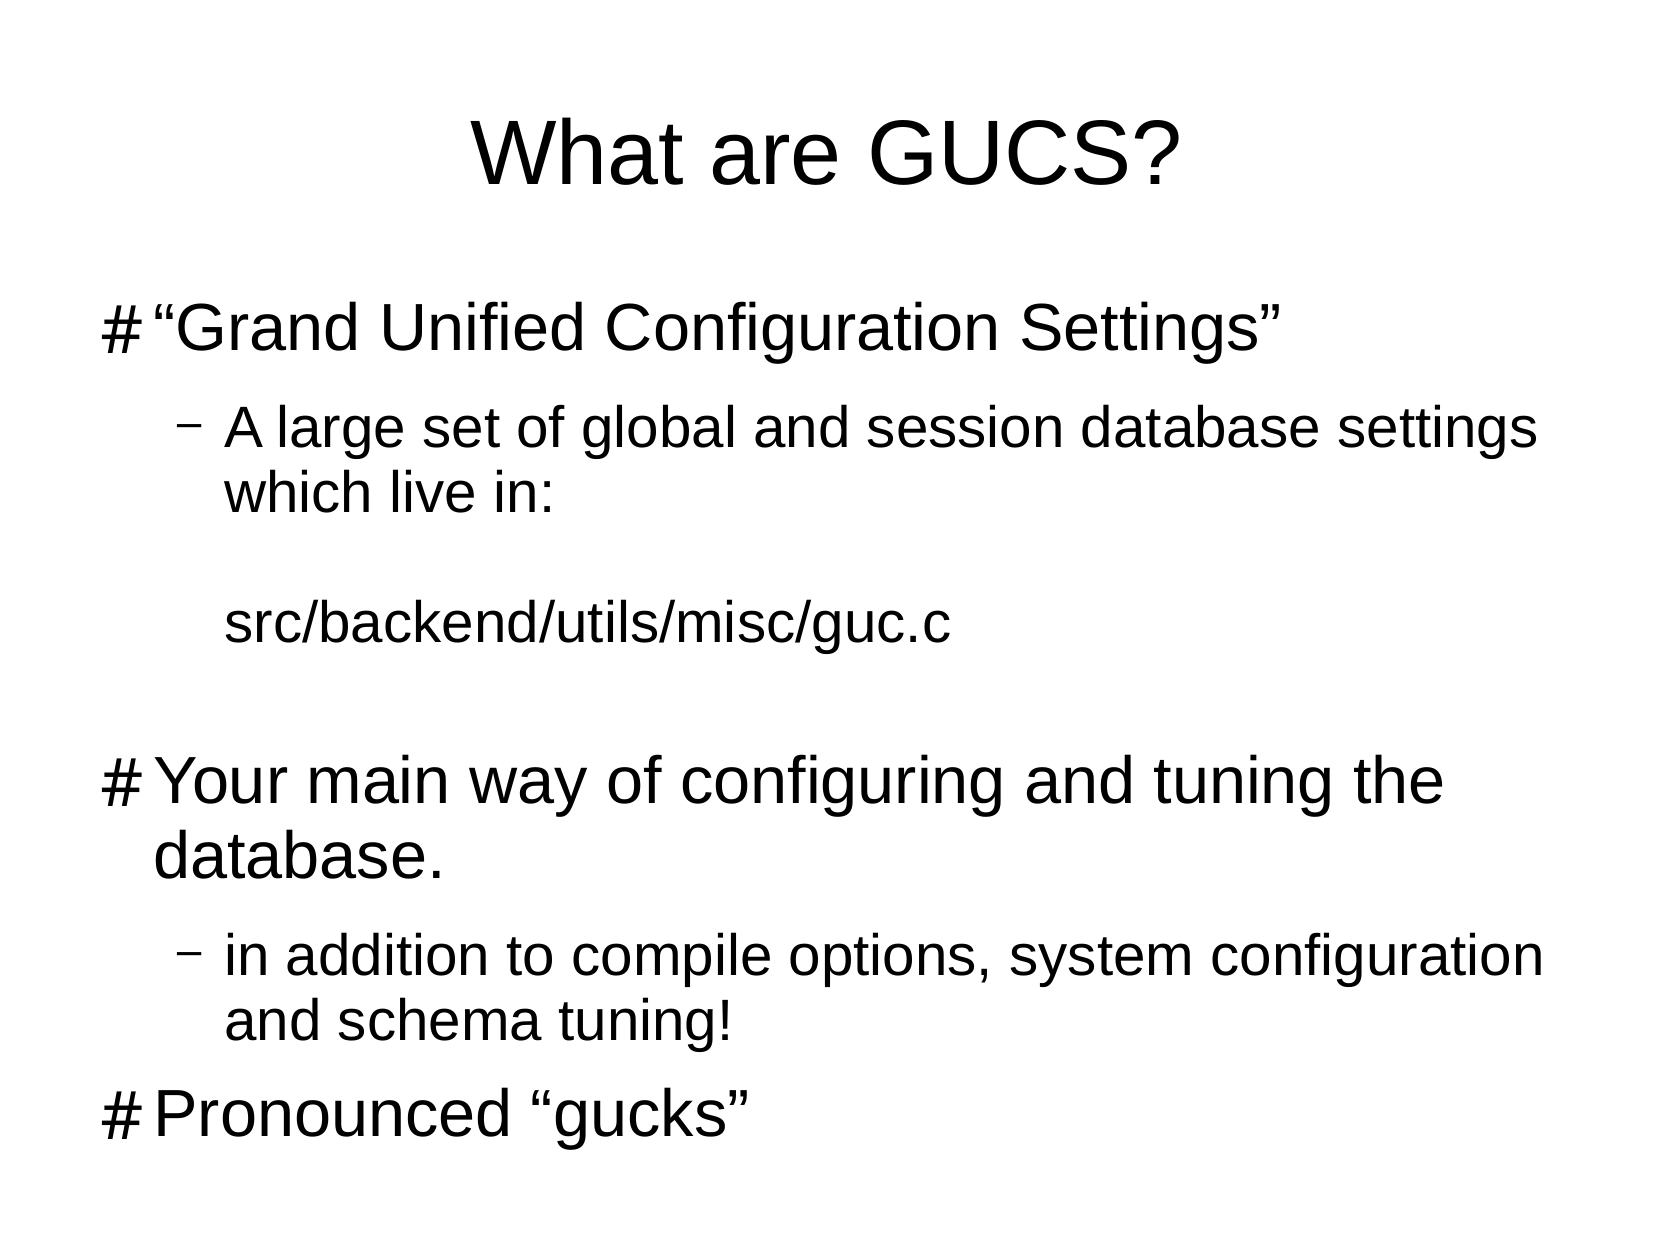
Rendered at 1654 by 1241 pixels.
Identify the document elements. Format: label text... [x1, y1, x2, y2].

list “Grand Unified Configuration Settings” A large set of global and session database settings which live in: src/backend/utils/misc/guc.c Your main way of configuring and tuning the database. in addition to compile options, system configuration and schema tuning! Pronounced “gucks” [82, 290, 1571, 1151]
title What are GUCS? [82, 49, 1571, 257]
